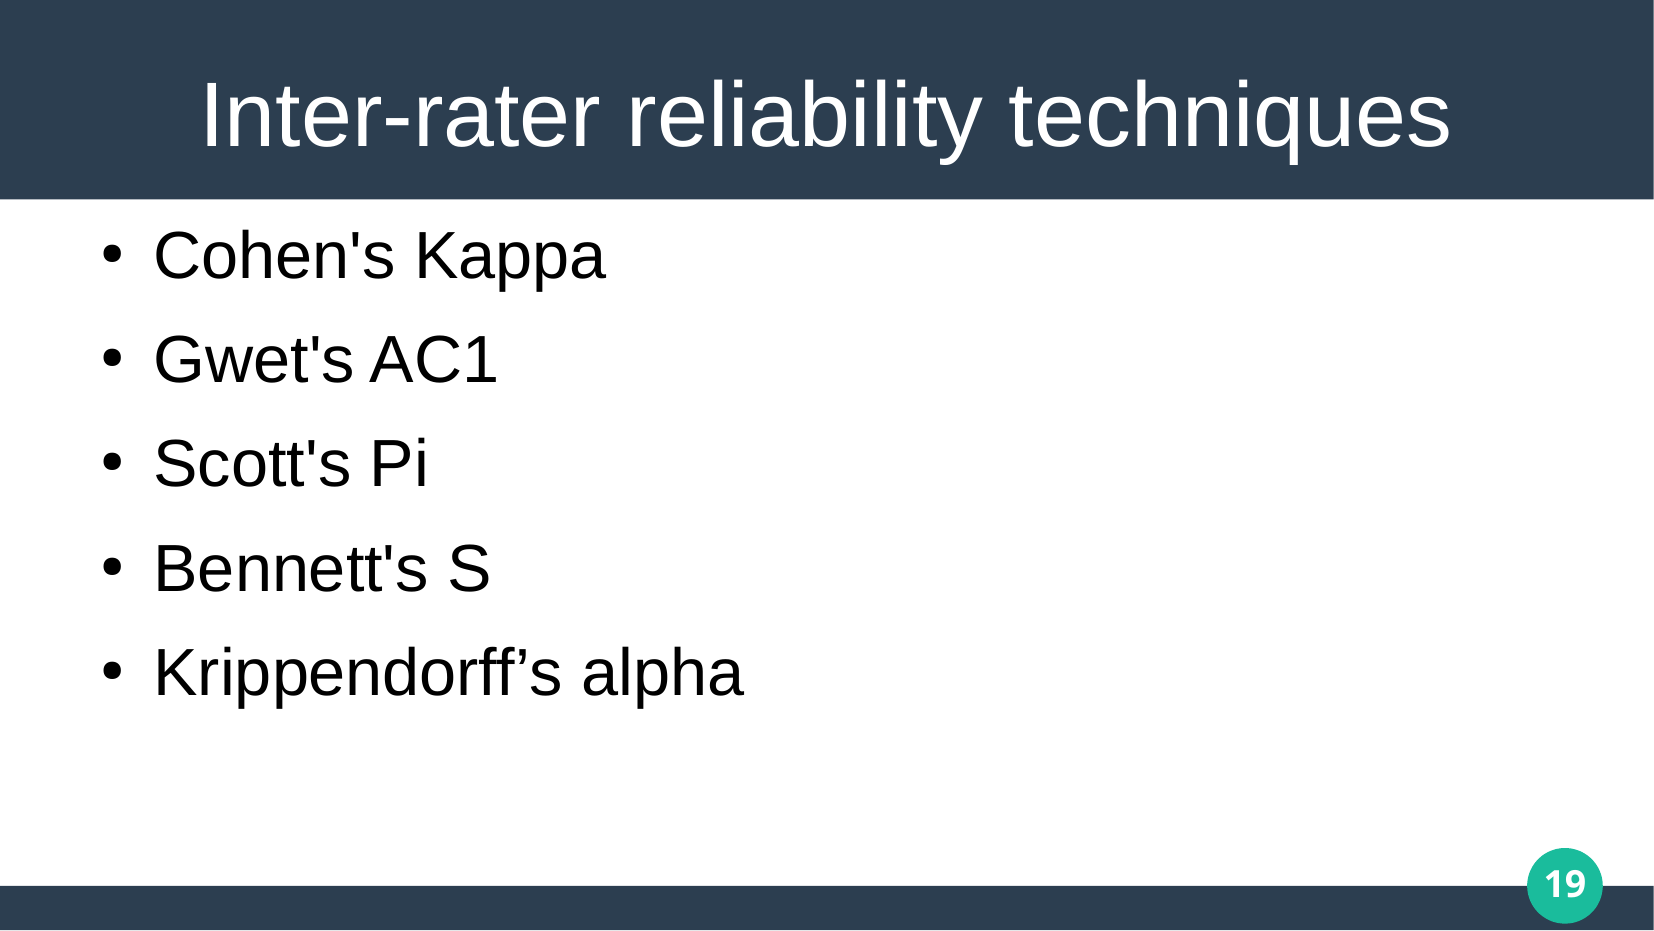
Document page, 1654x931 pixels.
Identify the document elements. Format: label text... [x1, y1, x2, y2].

list Cohen's Kappa Gwet's AC1 Scott's Pi Bennett's S Krippendorff’s alpha [82, 217, 1571, 758]
title Inter-rater reliability techniques [82, 37, 1571, 193]
